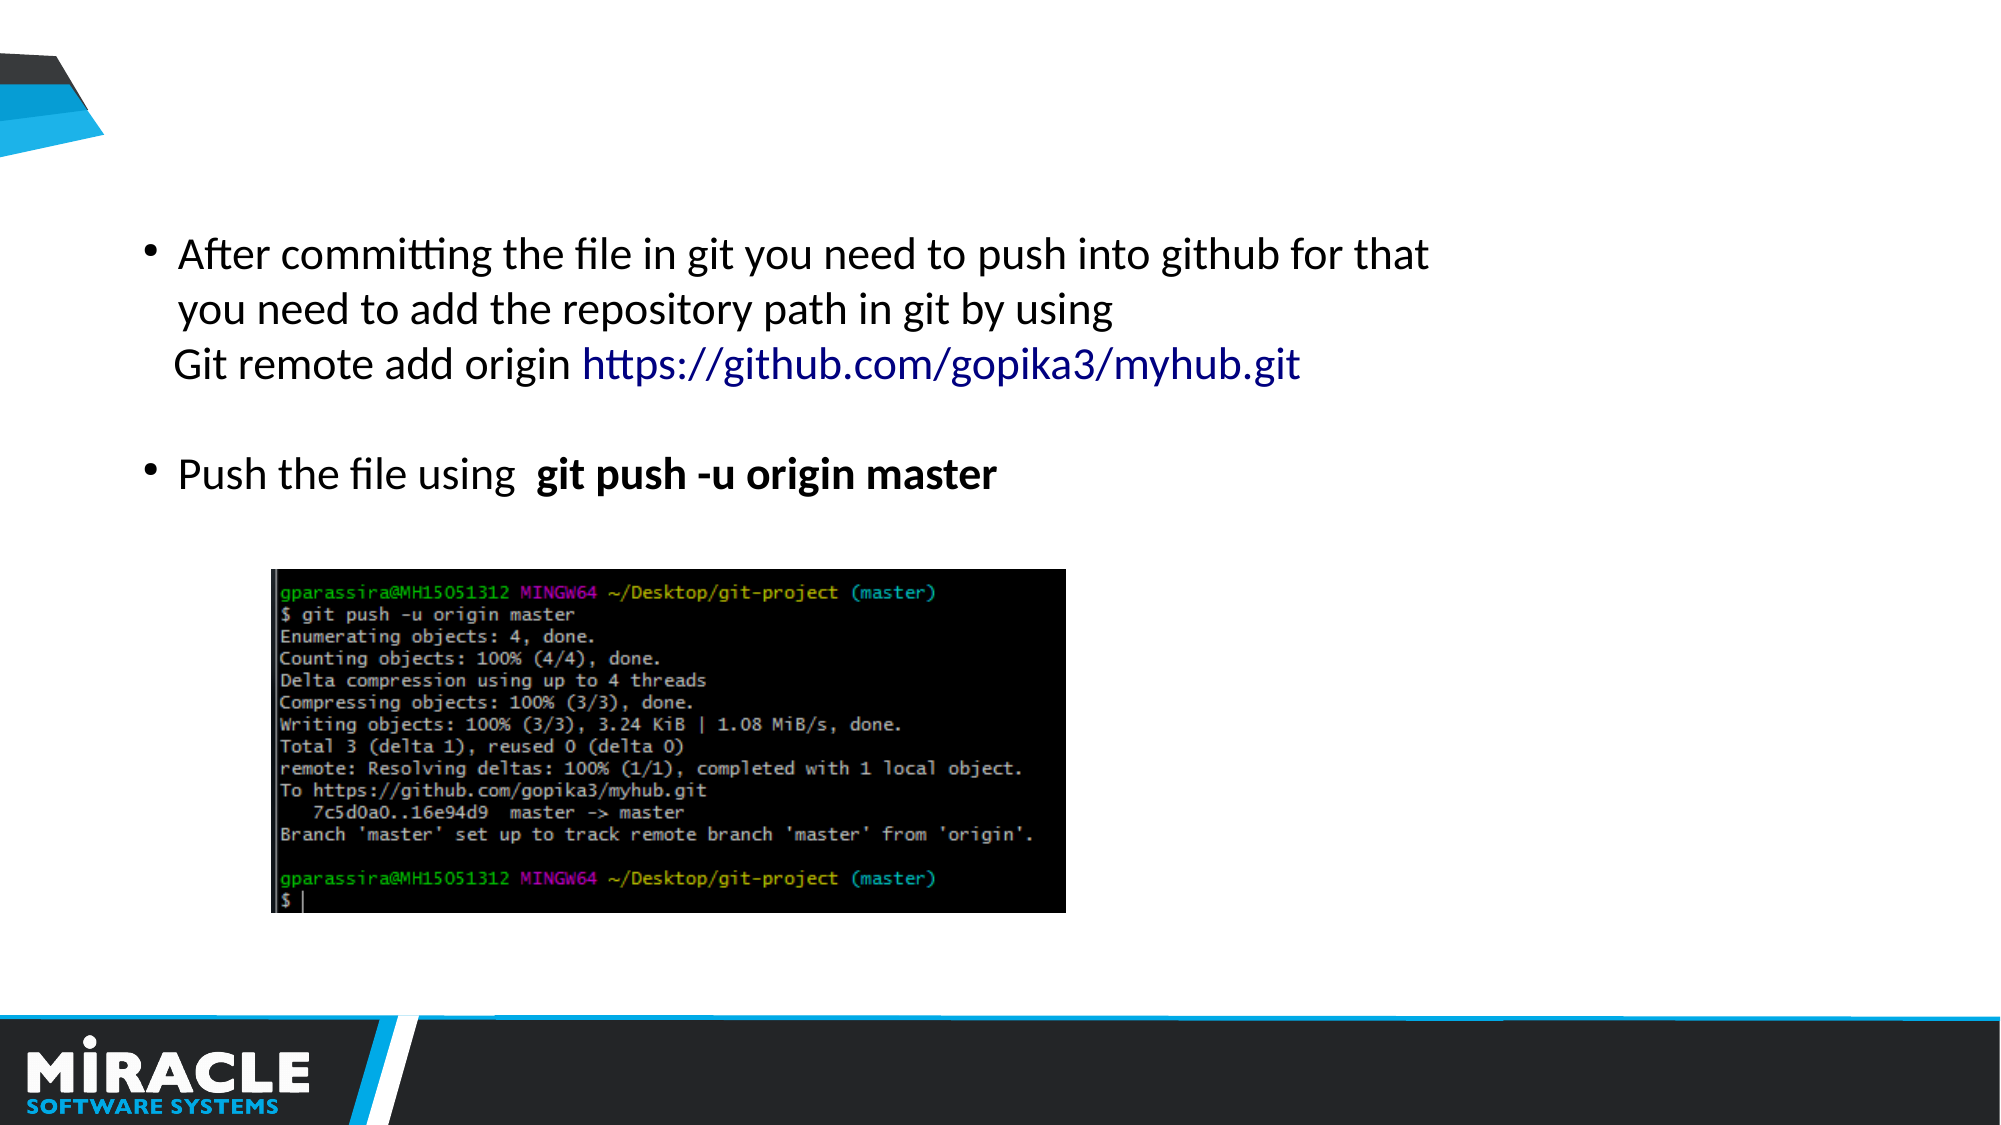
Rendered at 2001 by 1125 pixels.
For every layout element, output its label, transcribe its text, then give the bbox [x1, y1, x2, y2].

picture [271, 569, 1066, 913]
text_box After committing the file in git you need to push into github for that you need to add the repository path in git by using Git remote add origin https://github.com/gopika3/myhub.git Push the file using git push -u origin master [128, 76, 1500, 561]
